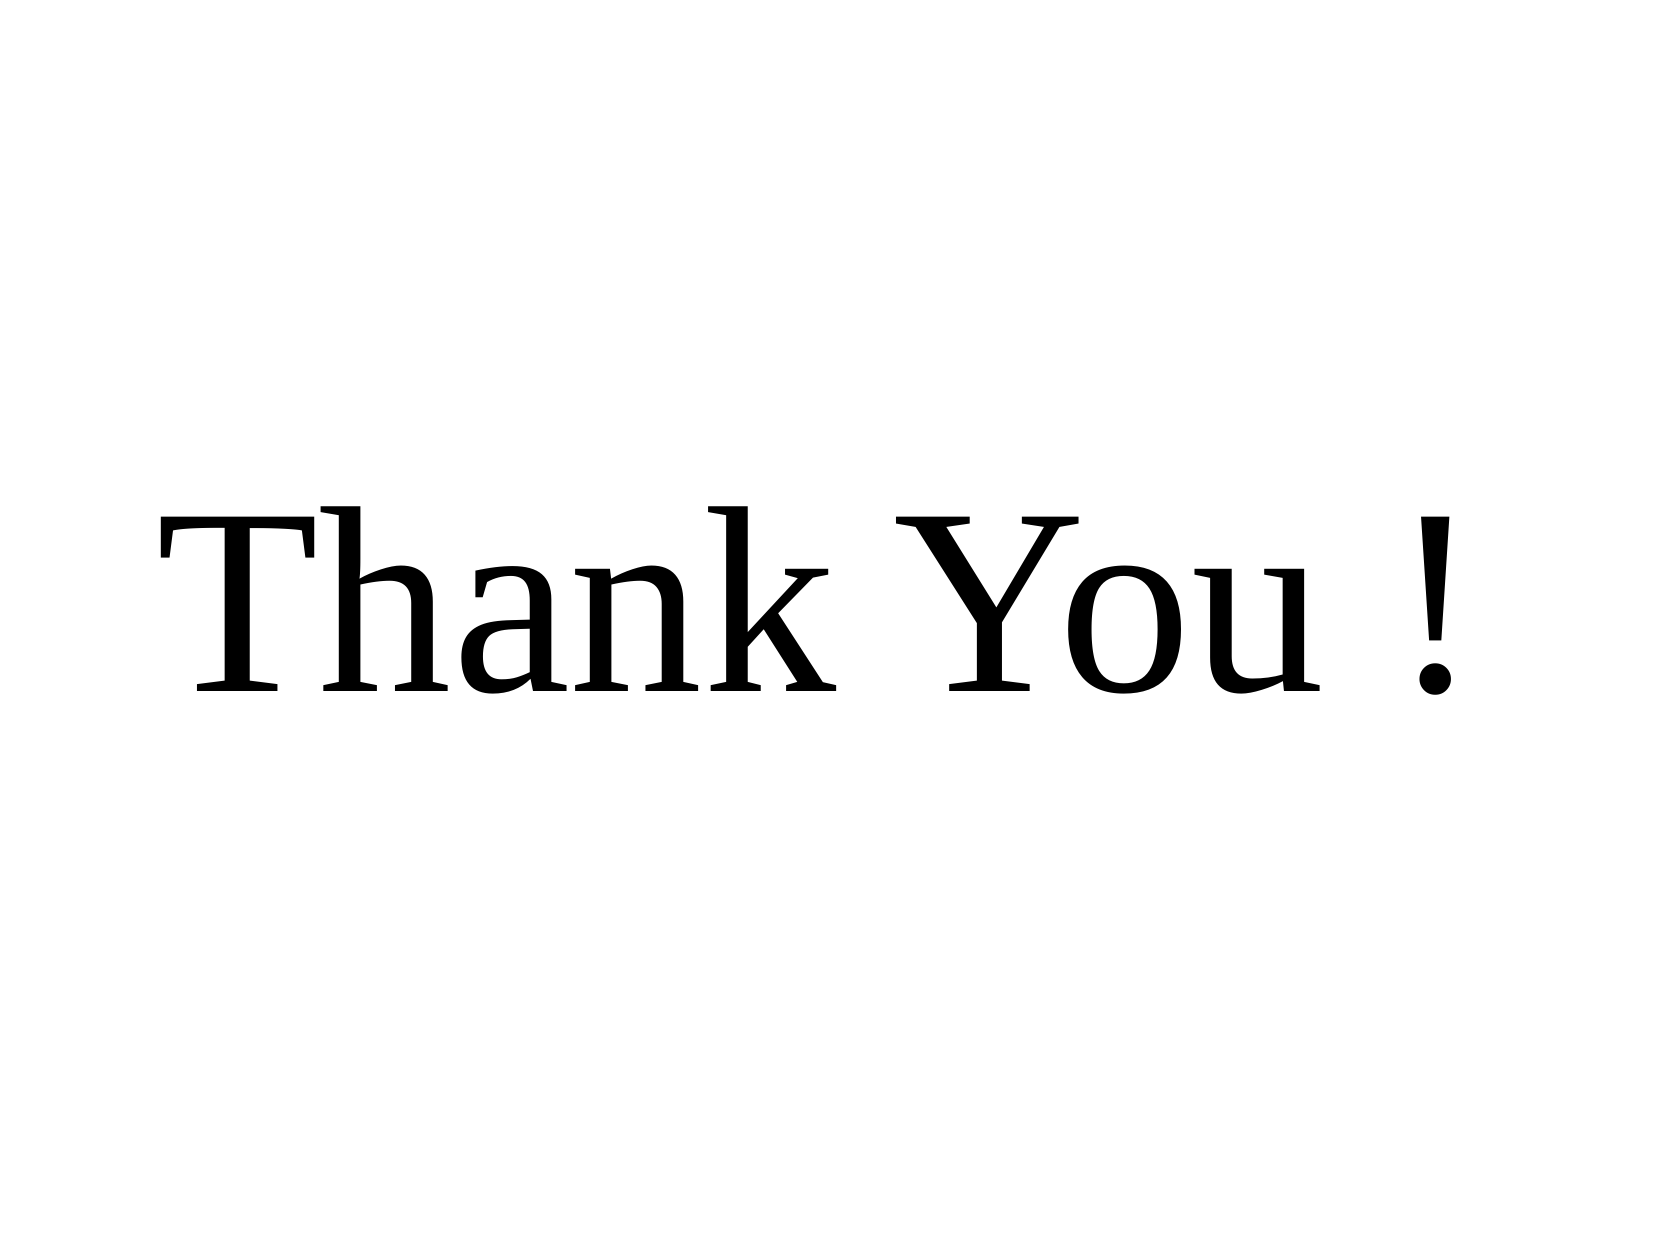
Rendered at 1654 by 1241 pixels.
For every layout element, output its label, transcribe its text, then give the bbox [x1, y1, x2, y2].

title Thank You ! [75, 453, 1564, 750]
